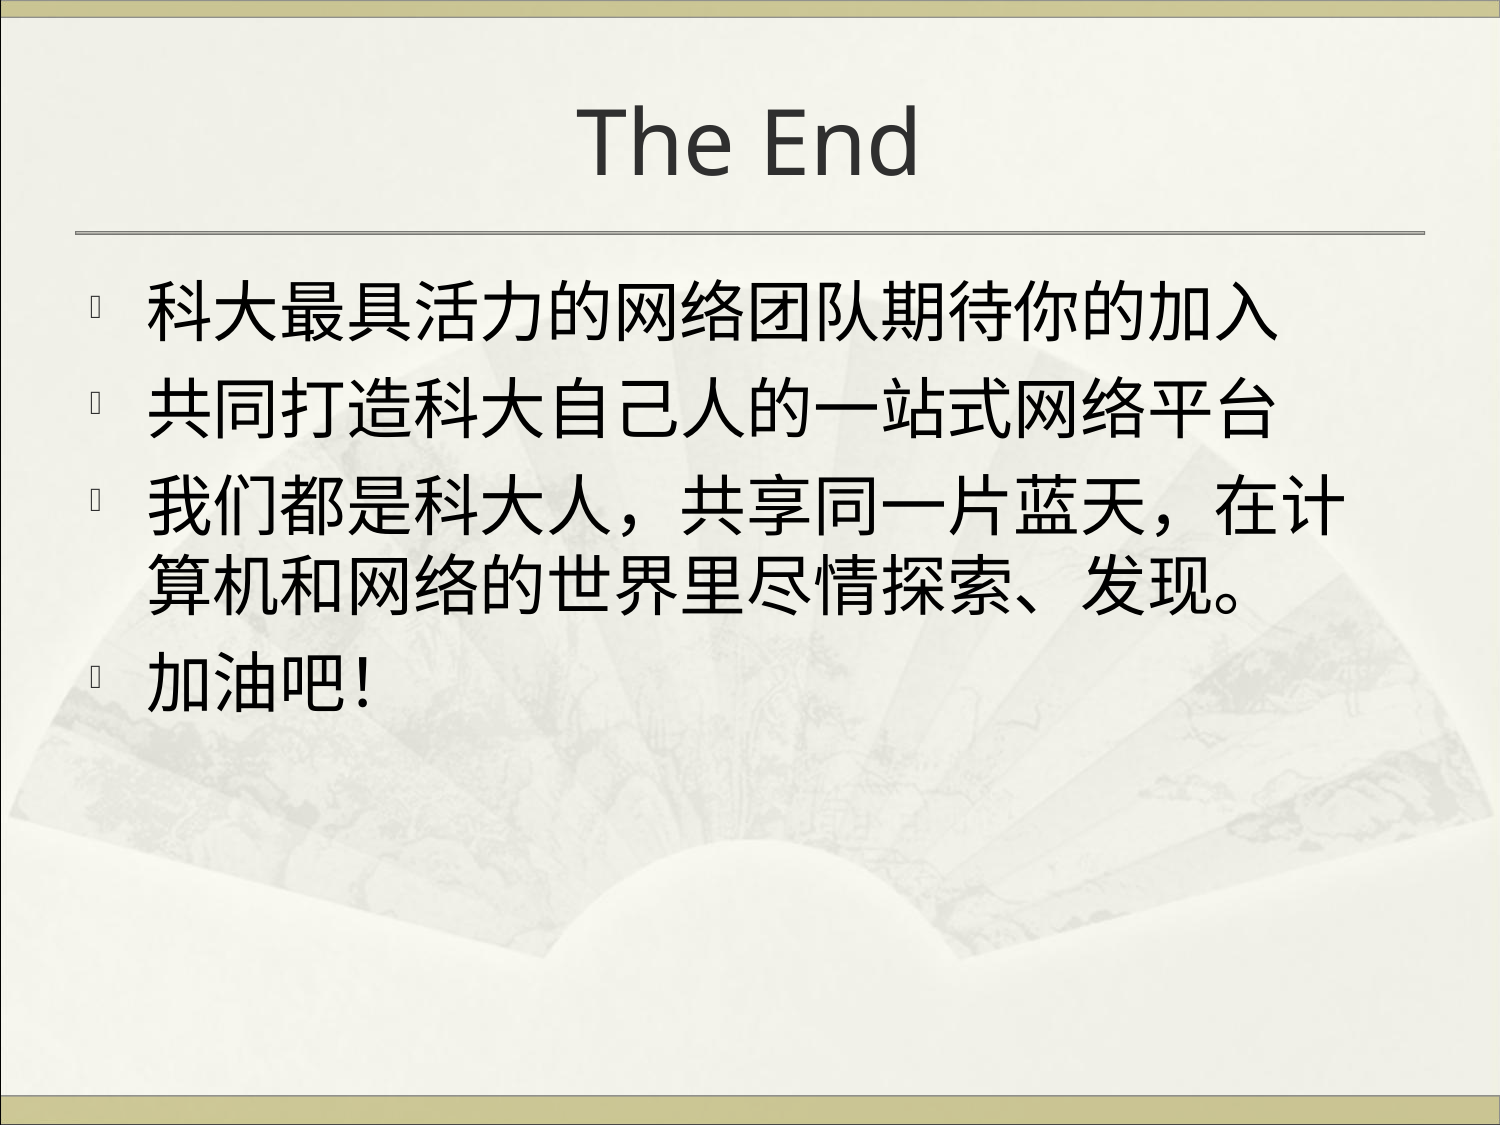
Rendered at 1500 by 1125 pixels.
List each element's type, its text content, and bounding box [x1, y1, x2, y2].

picture [0, 0, 1500, 1125]
list 科大最具活力的网络团队期待你的加入 共同打造科大自己人的一站式网络平台 我们都是科大人，共享同一片蓝天，在计算机和网络的世界里尽情探索、发现。 加油吧！ [75, 262, 1426, 1032]
title The End [75, 45, 1426, 233]
